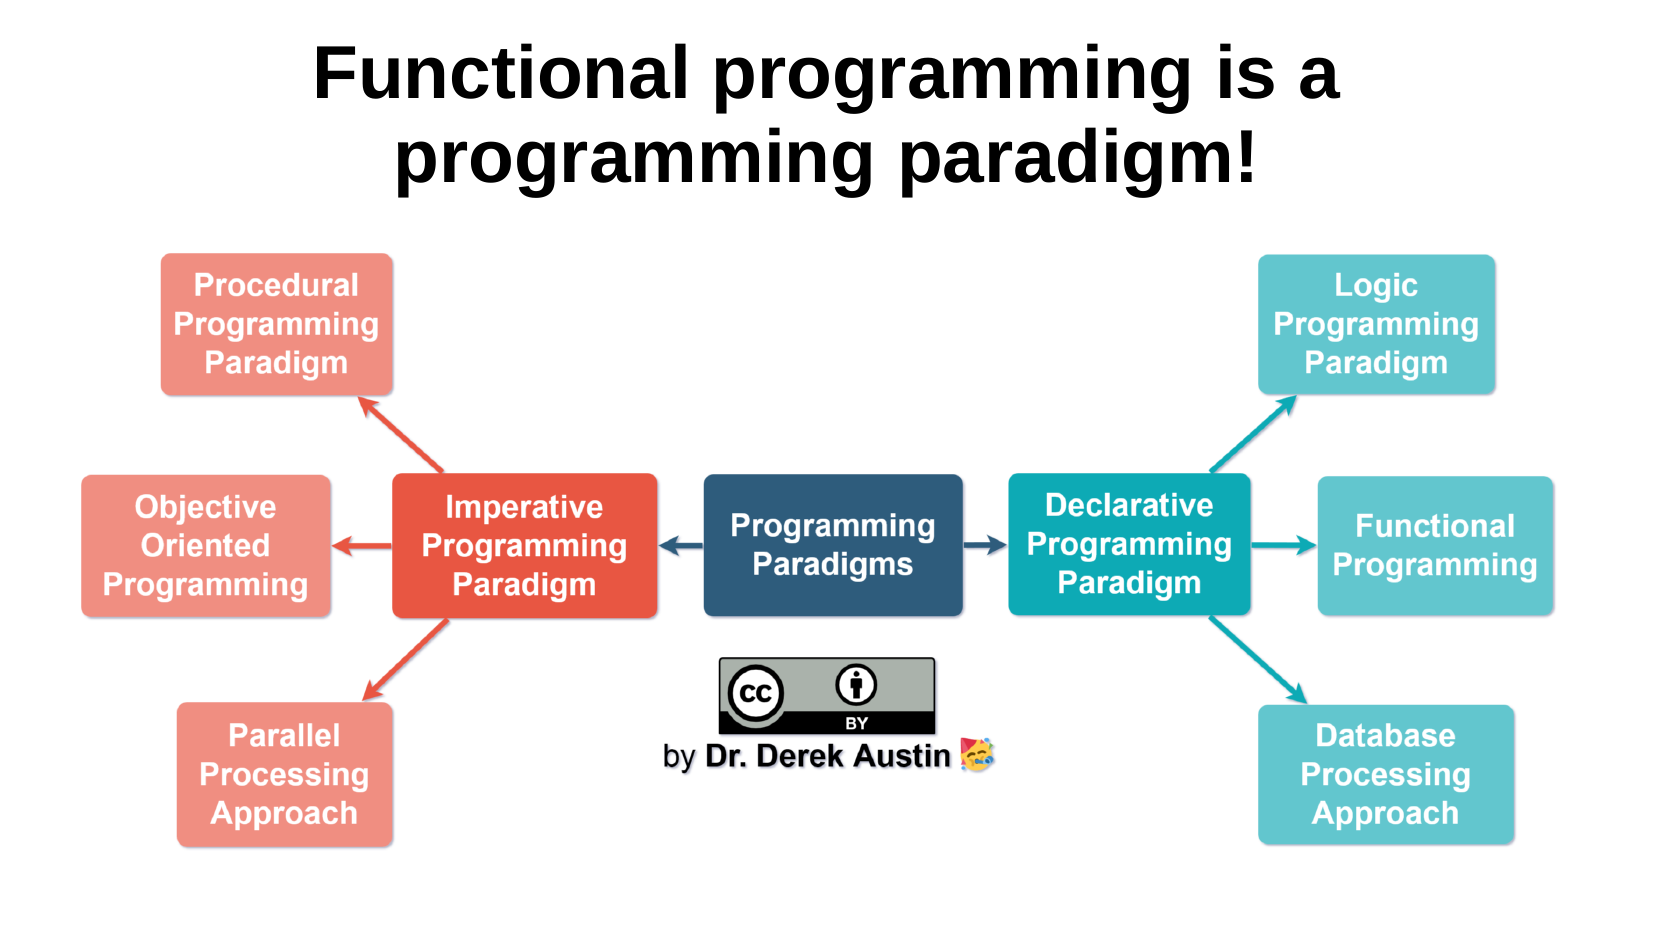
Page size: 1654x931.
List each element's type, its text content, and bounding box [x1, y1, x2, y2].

picture [78, 250, 1561, 856]
title Functional programming is a programming paradigm! [82, 12, 1571, 218]
